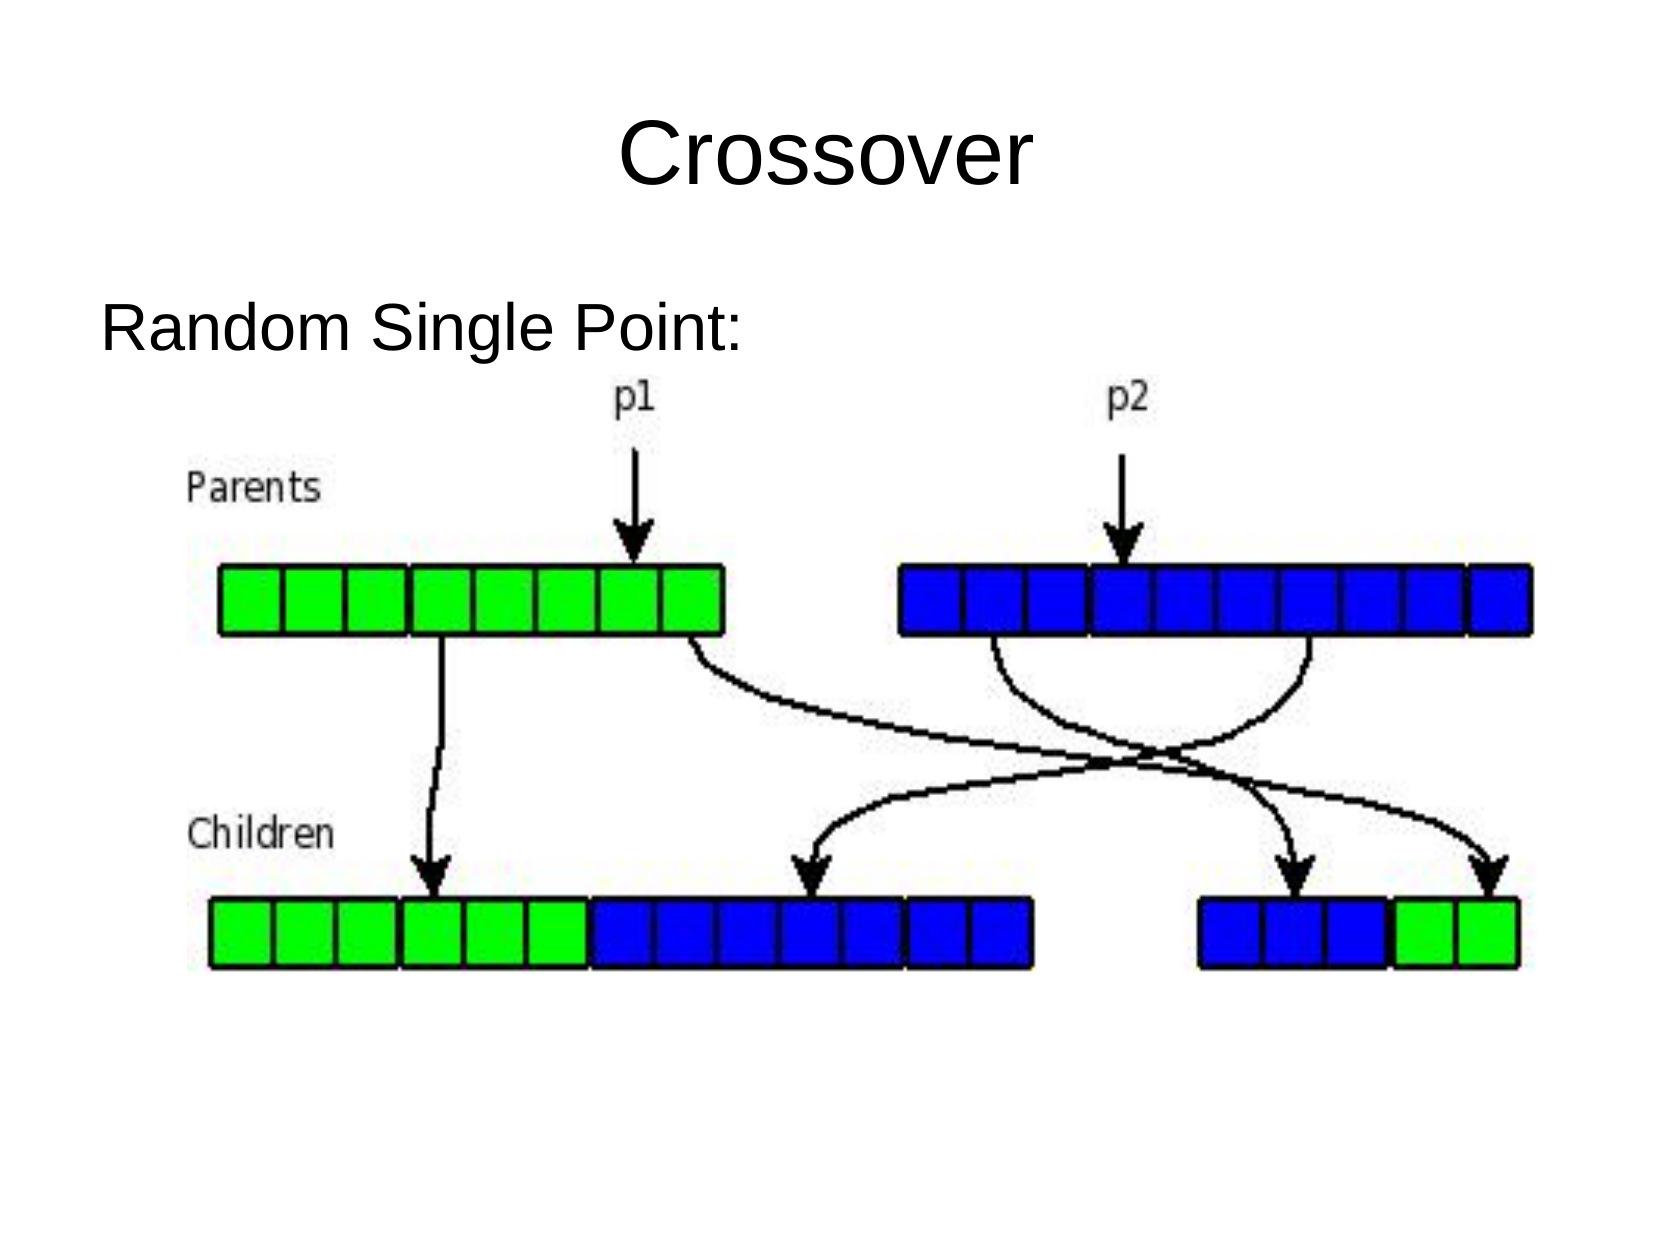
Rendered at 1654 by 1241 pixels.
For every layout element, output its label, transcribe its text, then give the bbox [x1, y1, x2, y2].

list Random Single Point: [82, 290, 1571, 376]
title Crossover [82, 56, 1571, 250]
picture [187, 374, 1538, 976]
